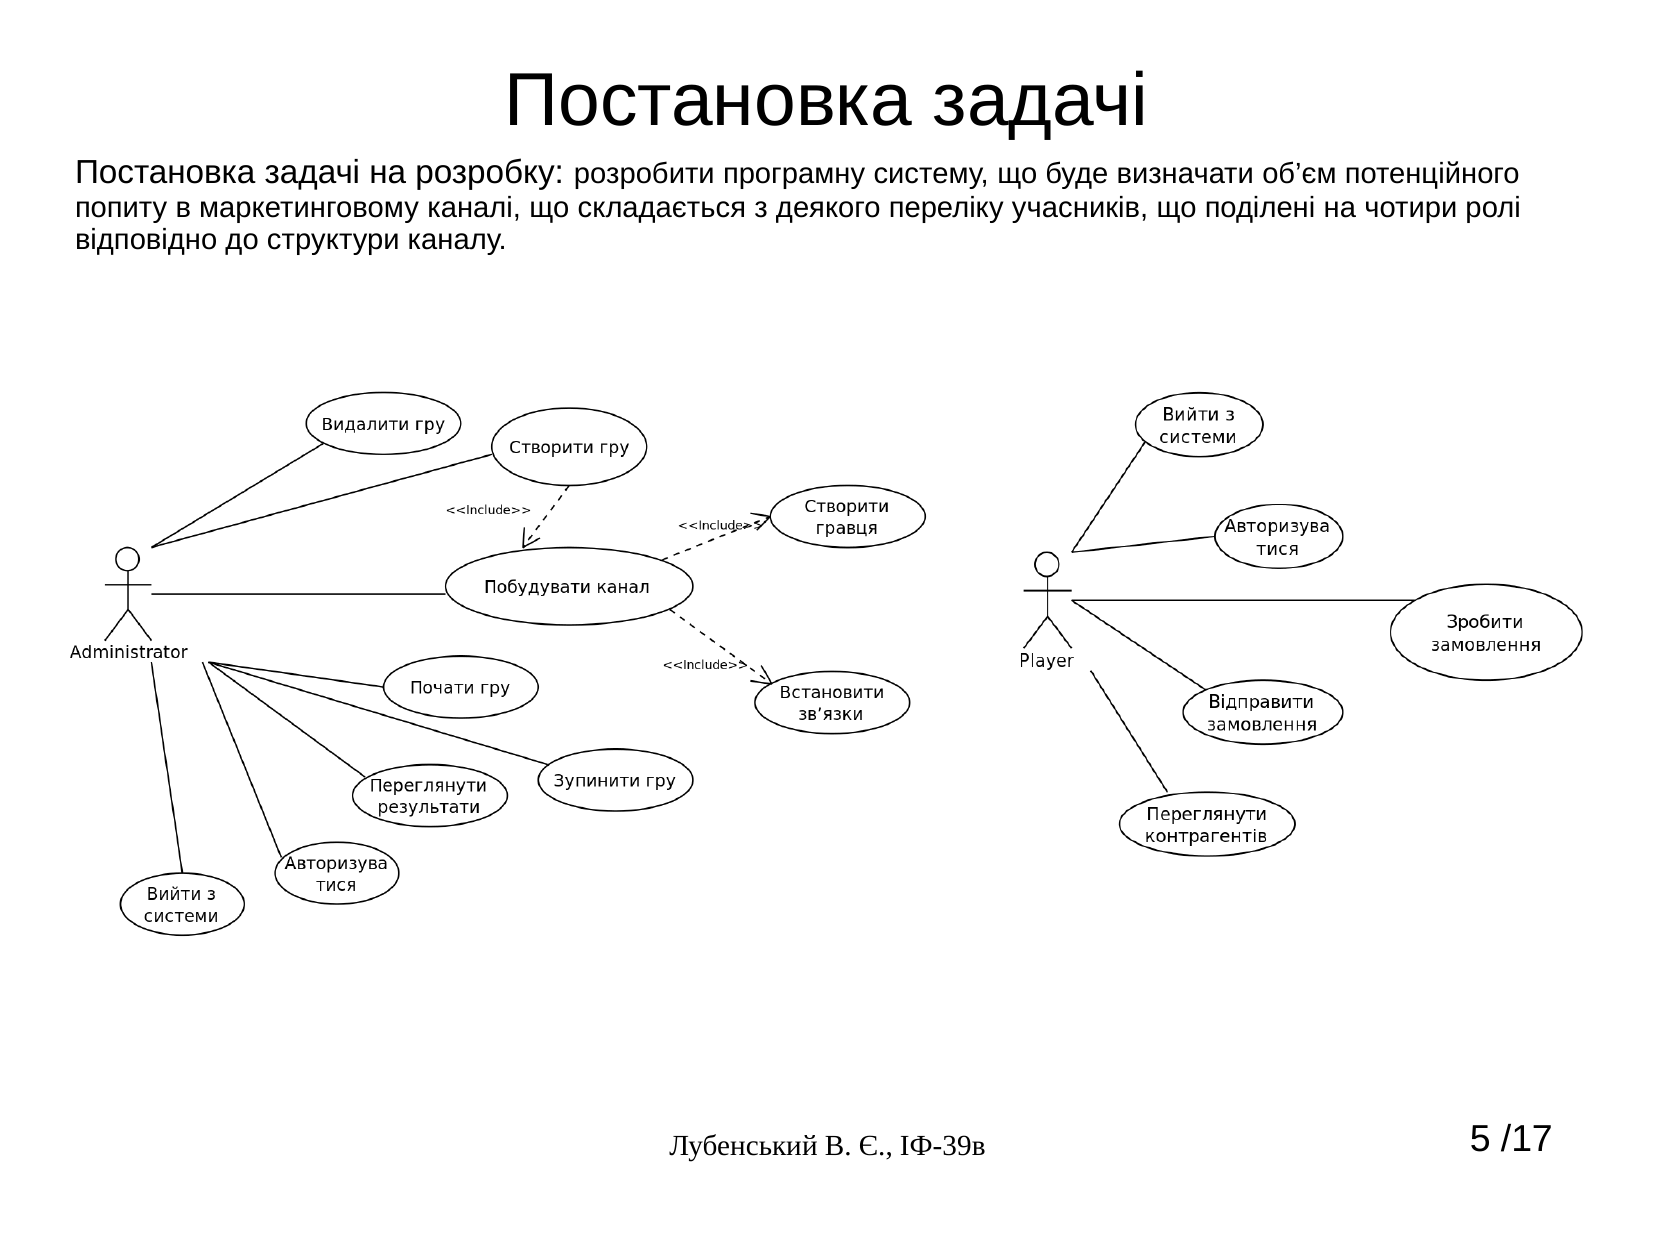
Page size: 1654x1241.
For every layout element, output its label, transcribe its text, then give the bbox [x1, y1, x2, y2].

picture [52, 389, 931, 941]
picture [1001, 389, 1588, 862]
title Постановка задачі [82, 49, 1571, 151]
title Постановка задачі на розробку: розробити програмну систему, що буде визначати об’єм потенційного попиту в маркетинговому каналі, що складається з деякого переліку учасників, що поділені на чотири ролі відповідно до структури каналу. [75, 153, 1564, 257]
text_box <number> / [1455, 1110, 1496, 1181]
text_box 17 [1496, 1110, 1654, 1181]
